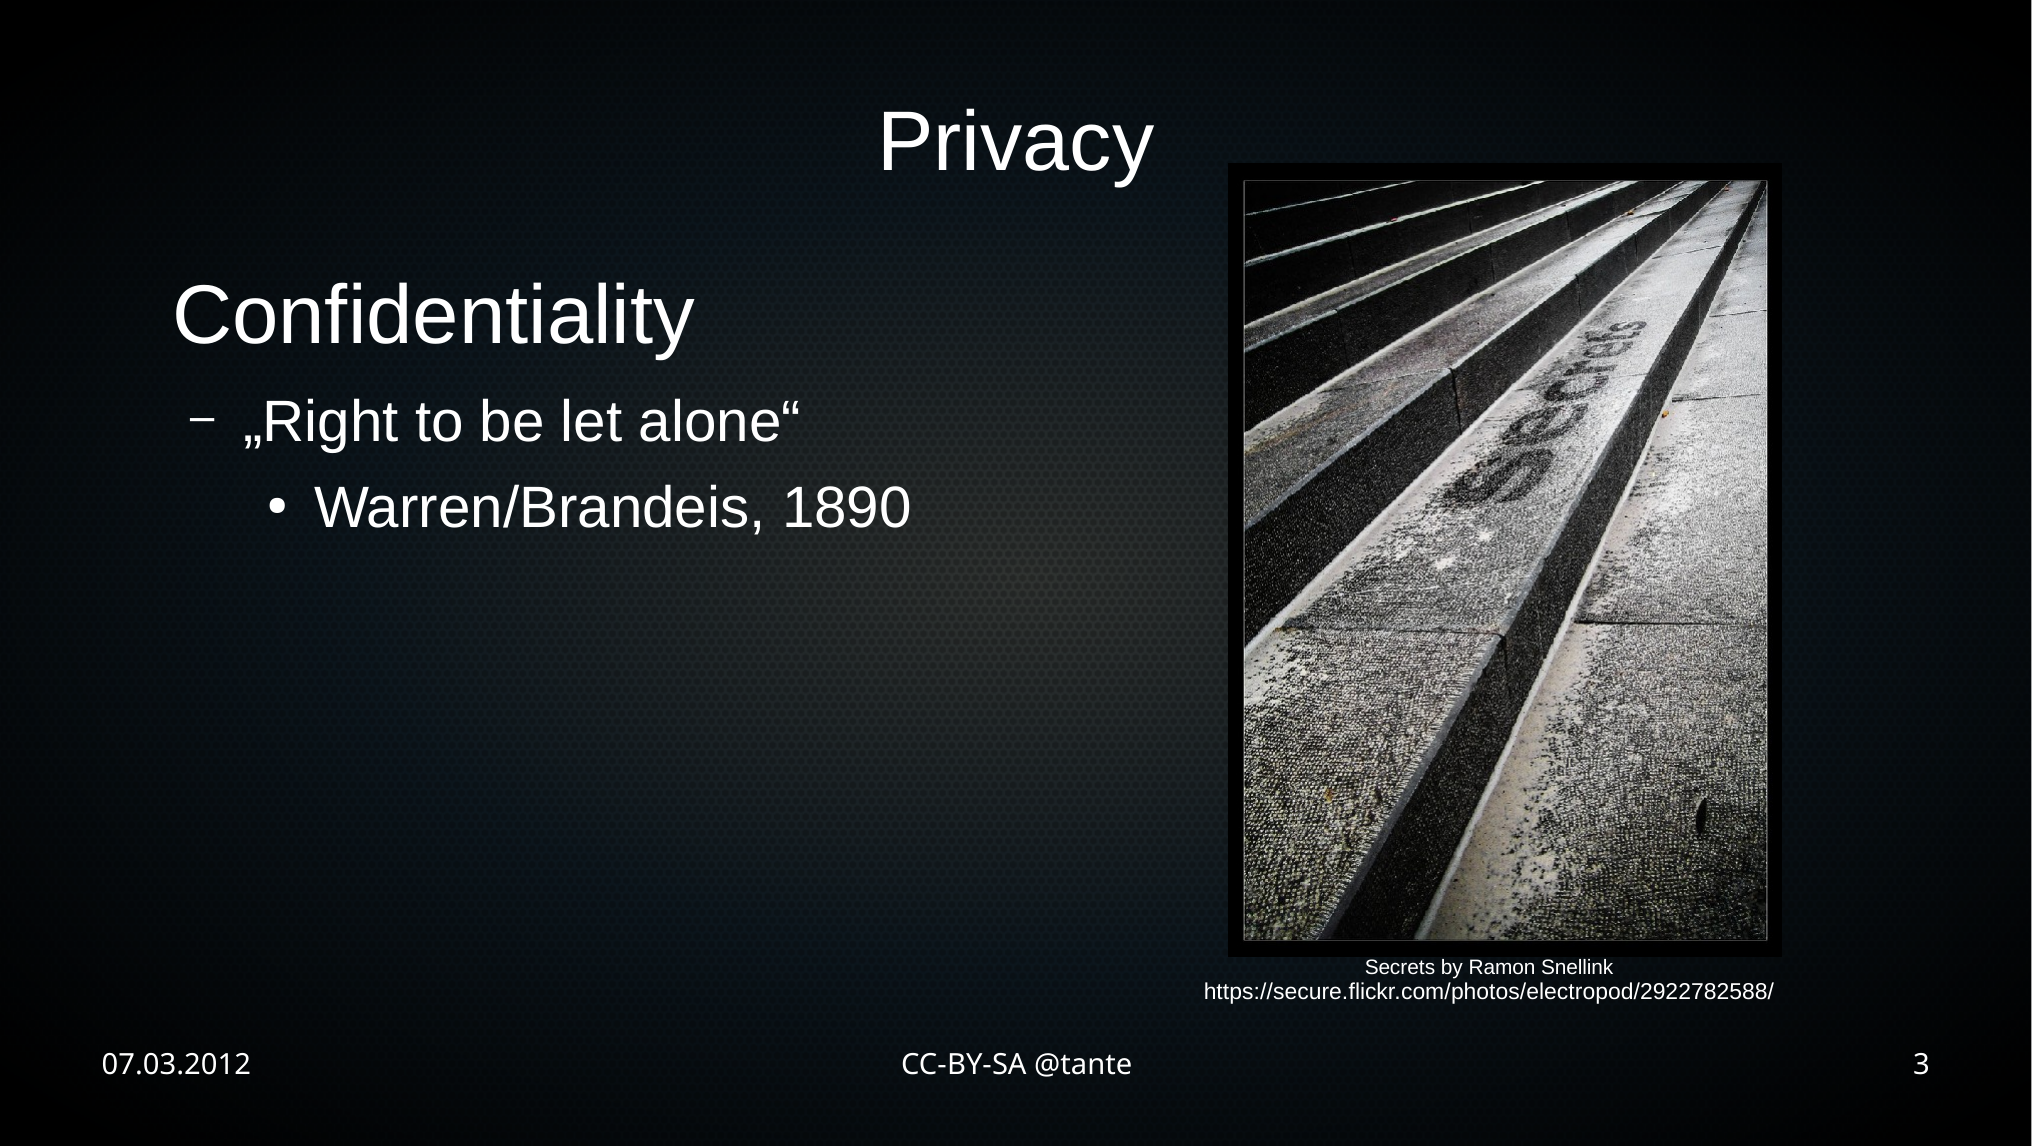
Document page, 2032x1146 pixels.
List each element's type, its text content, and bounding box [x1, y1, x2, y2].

title Privacy [101, 45, 1930, 237]
list Confidentiality „Right to be let alone“ Warren/Brandeis, 1890 [101, 268, 974, 1025]
list Secrets by Ramon Snellink https://secure.flickr.com/photos/electropod/2922782588/ [1017, 268, 1890, 1025]
picture [0, 0, 2032, 1146]
